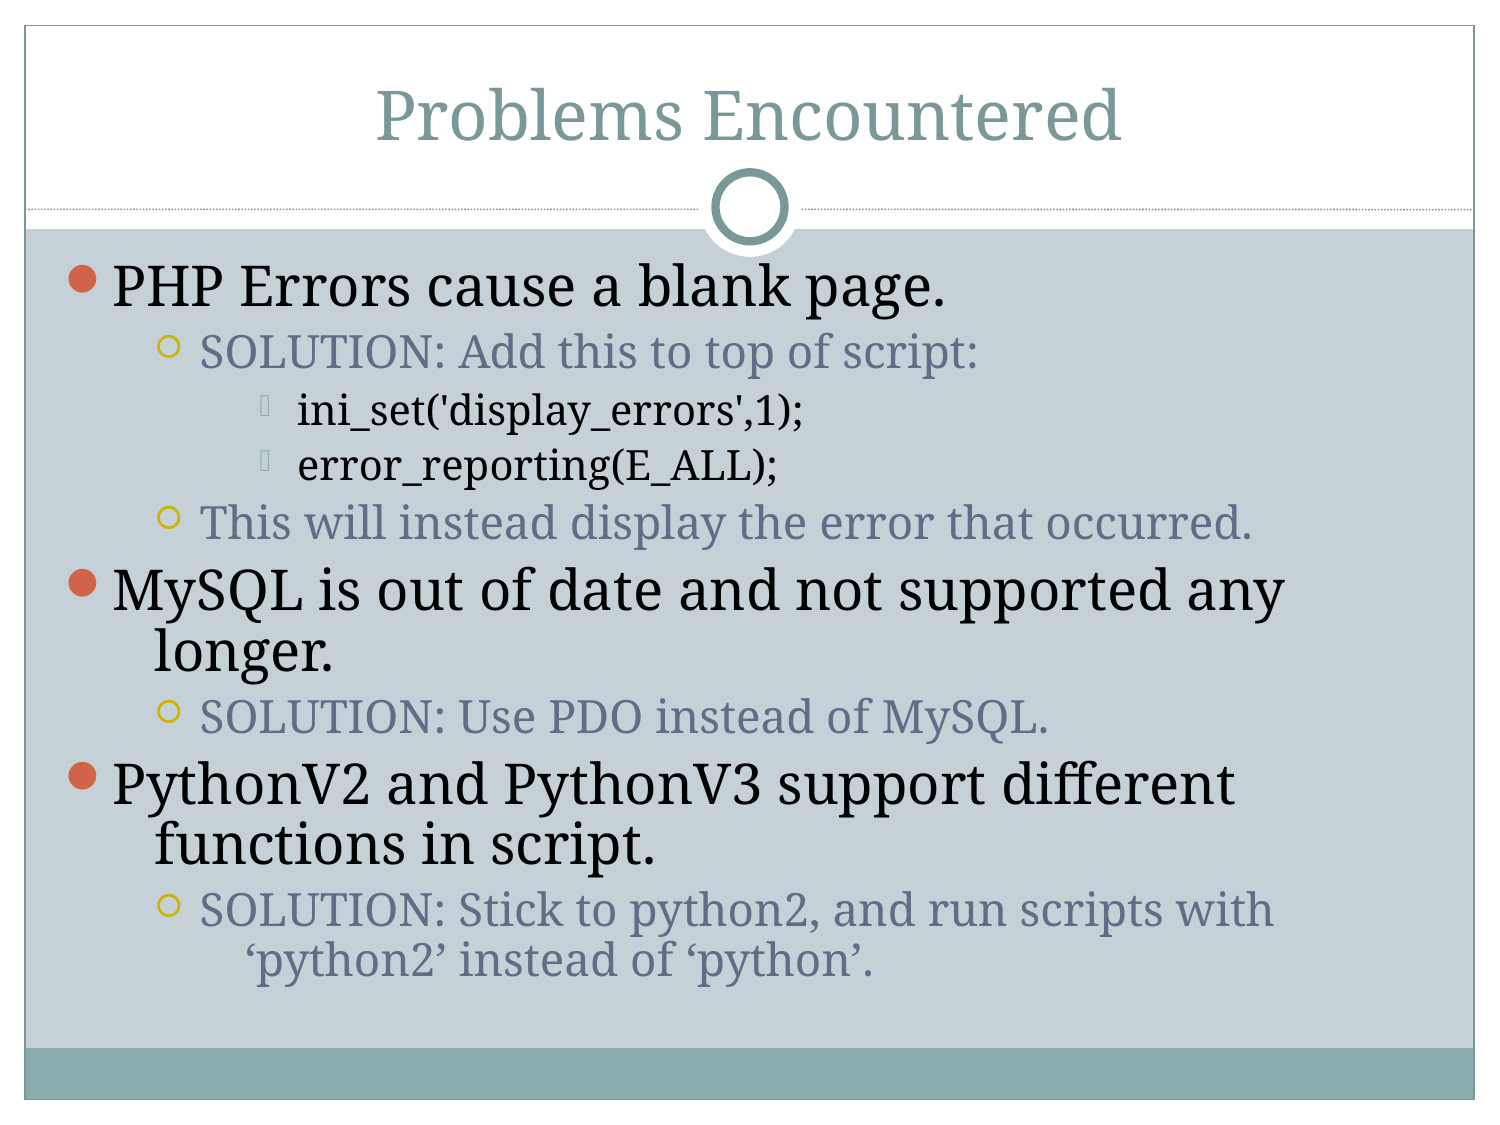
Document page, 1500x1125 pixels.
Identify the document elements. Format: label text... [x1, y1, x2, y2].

title Problems Encountered [49, 37, 1450, 162]
list PHP Errors cause a blank page. SOLUTION: Add this to top of script: ini_set('display_errors',1); error_reporting(E_ALL); This will instead display the error that occurred. MySQL is out of date and not supported any longer. SOLUTION: Use PDO instead of MySQL. PythonV2 and PythonV3 support different functions in script. SOLUTION: Stick to python2, and run scripts with ‘python2’ instead of ‘python’. [49, 250, 1445, 1001]
